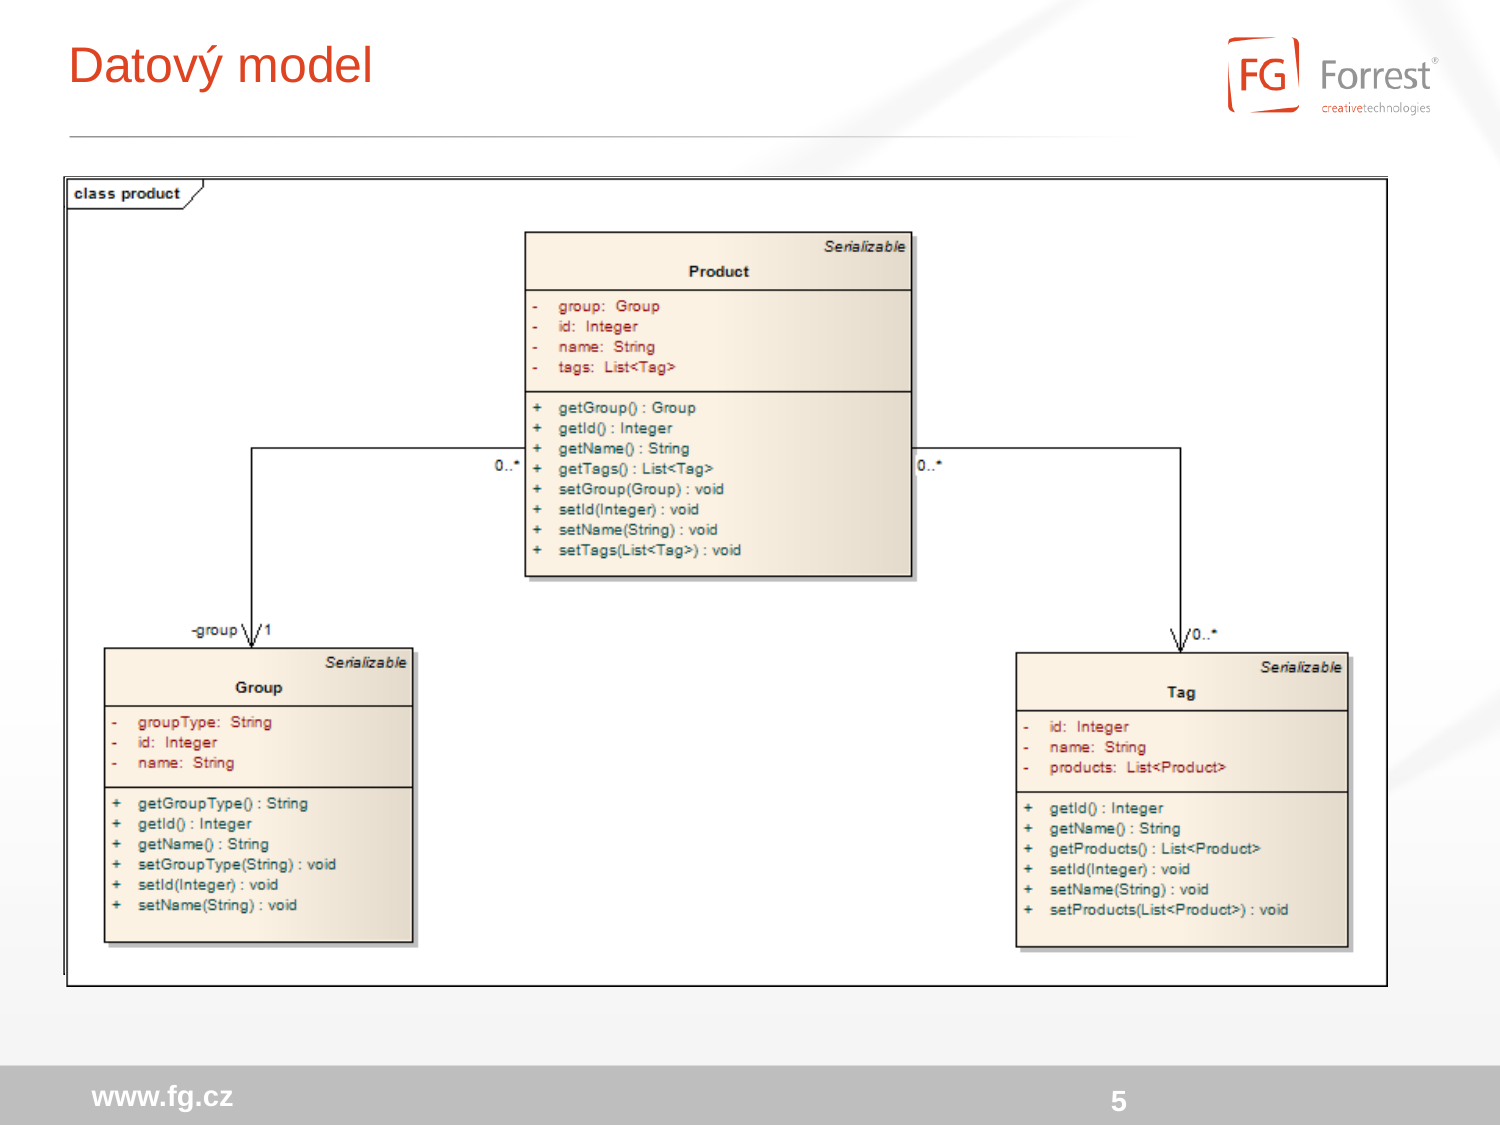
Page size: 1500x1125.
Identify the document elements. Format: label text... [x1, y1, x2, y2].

title Datový model [53, 24, 1212, 150]
picture [0, 0, 1500, 1125]
slide_number <číslo> [1096, 1074, 1454, 1125]
footer www.fg.cz [76, 1070, 951, 1125]
